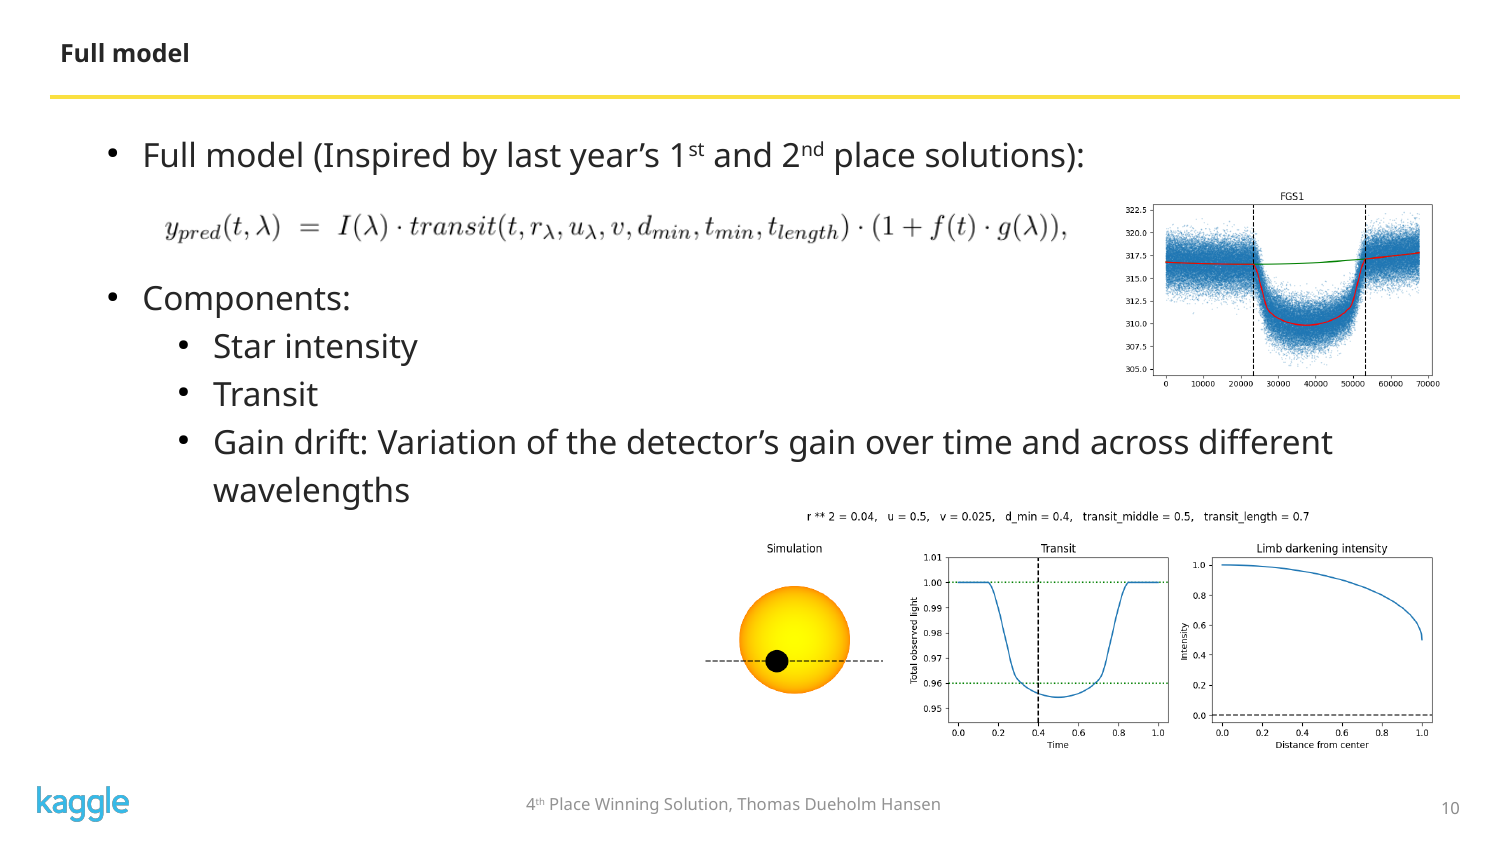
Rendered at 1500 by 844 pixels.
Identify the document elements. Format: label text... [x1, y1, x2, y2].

picture [150, 205, 1074, 251]
picture [678, 505, 1438, 756]
text_box Full model (Inspired by last year’s 1st and 2nd place solutions): Components: Star intensity Transit Gain drift: Variation of the detector’s gain over time and across different wavelengths [20, 78, 1463, 517]
picture [37, 786, 129, 822]
picture [1119, 185, 1445, 392]
slide_number <number> [1137, 786, 1475, 832]
text_box Full model [45, 30, 888, 78]
